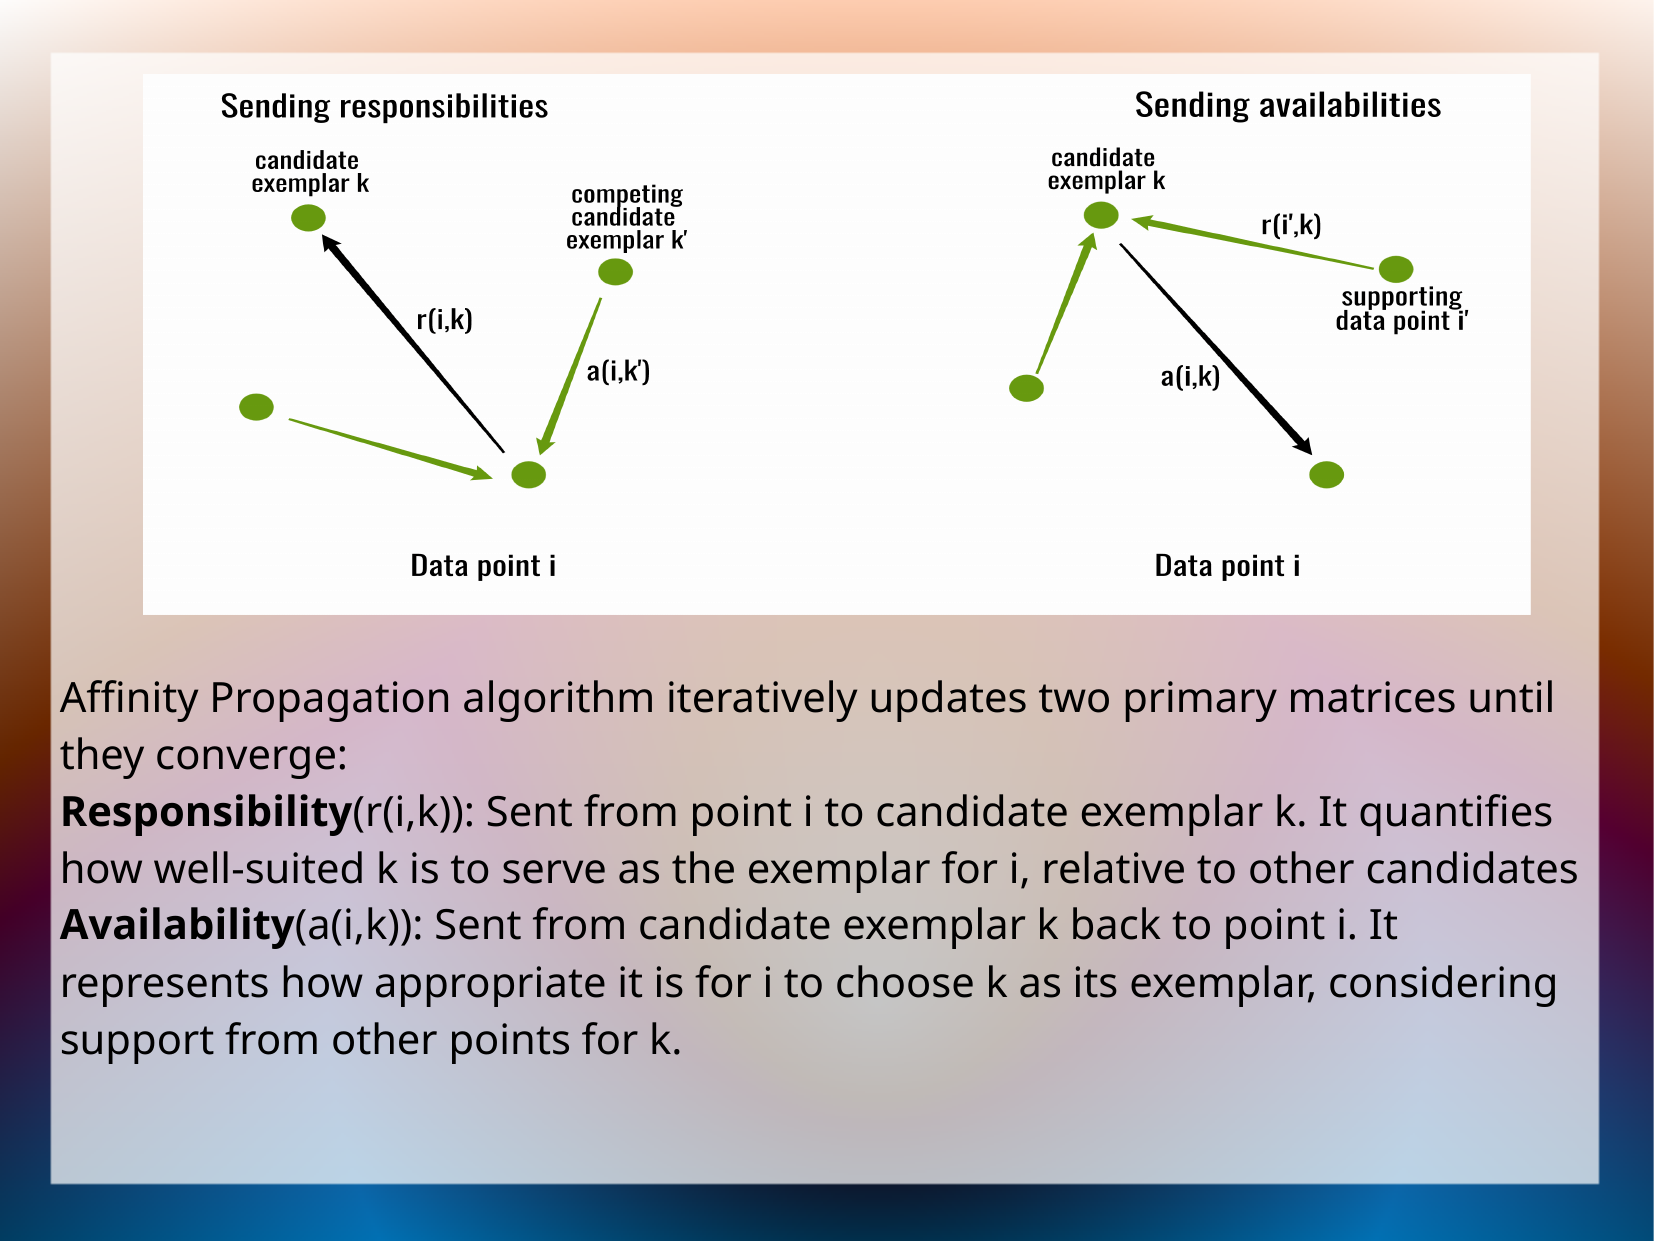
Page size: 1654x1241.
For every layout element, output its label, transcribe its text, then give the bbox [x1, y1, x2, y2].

text_box [540, 375, 570, 446]
picture [0, 0, 1654, 1241]
text_box Affinity Propagation algorithm iteratively updates two primary matrices until they converge: Responsibility(r(i,k)): Sent from point i to candidate exemplar k. It quantifies how well-suited k is to serve as the exemplar for i, relative to other candidates Availability(a(i,k)): Sent from candidate exemplar k back to point i. It represents how appropriate it is for i to choose k as its exemplar, considering support from other points for k. [45, 660, 1603, 1241]
